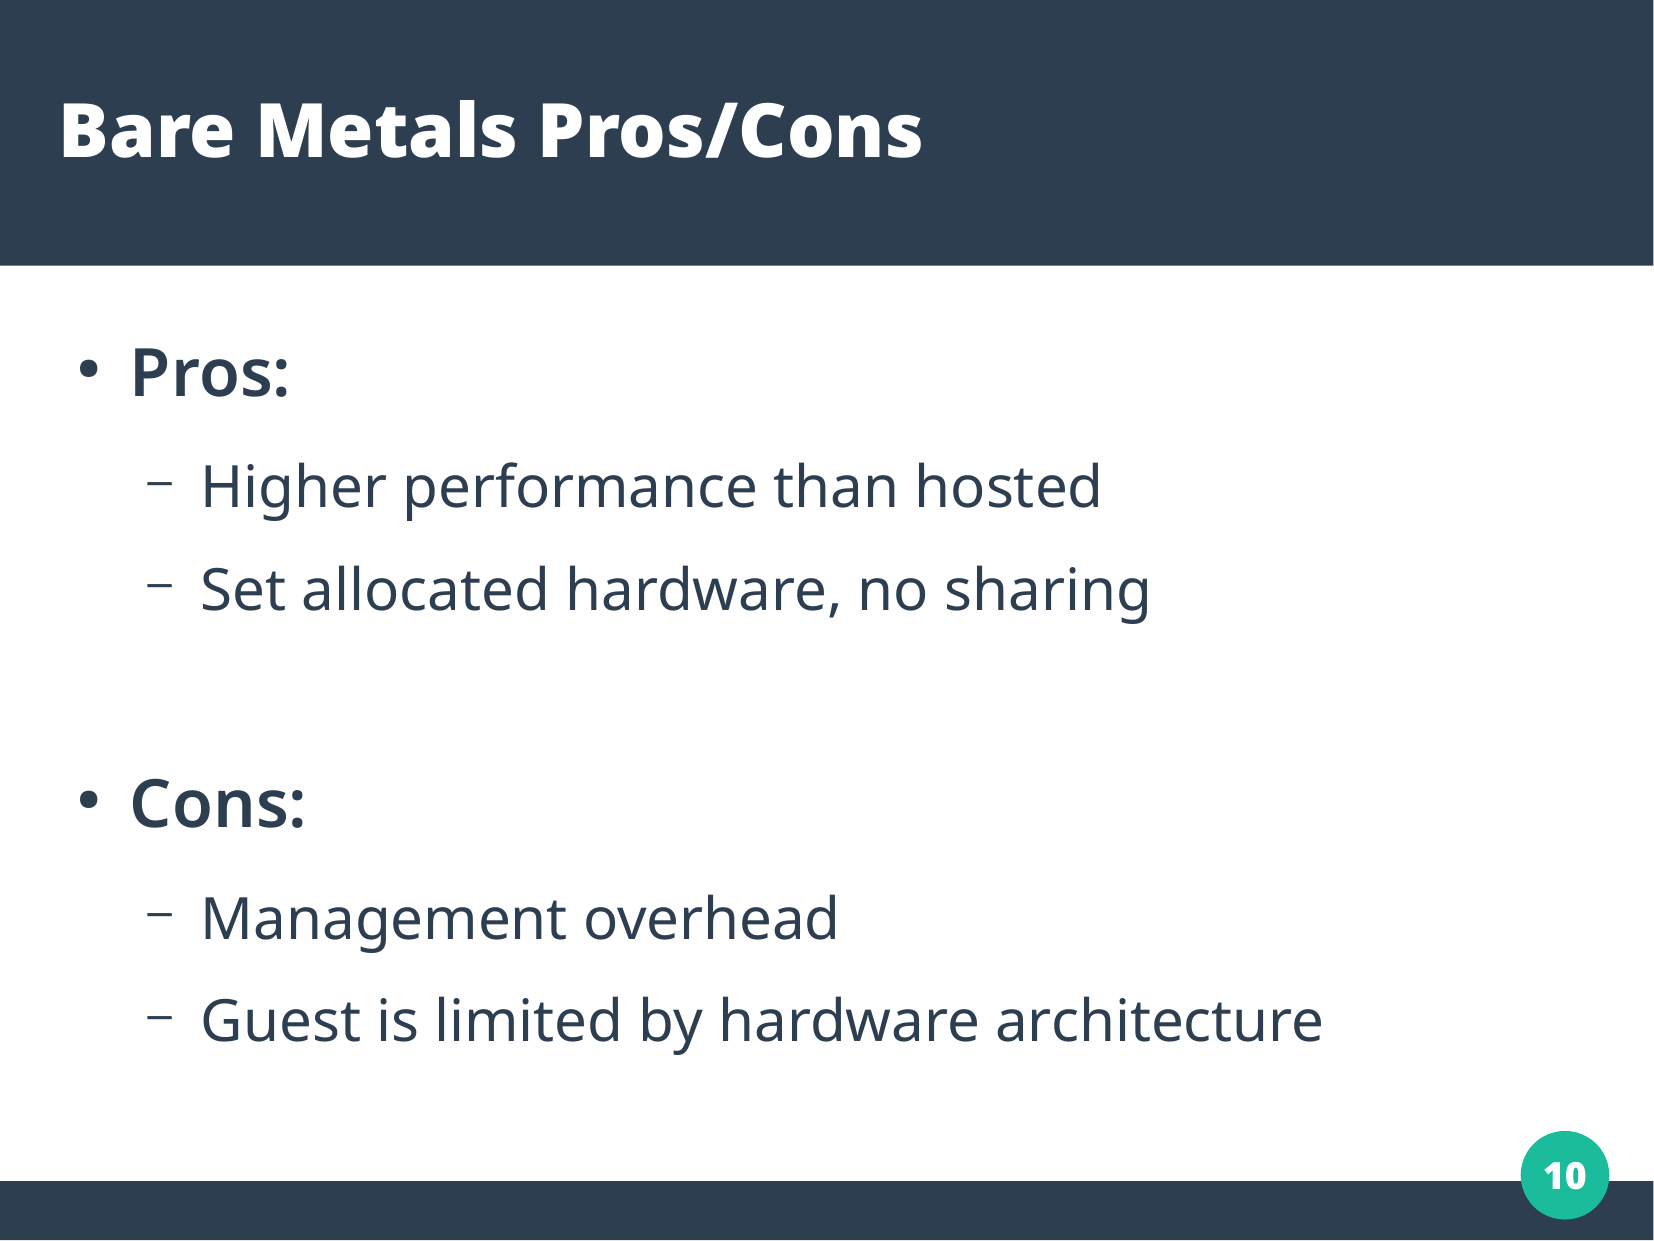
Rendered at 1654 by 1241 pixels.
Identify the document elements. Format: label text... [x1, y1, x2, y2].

list Cons: Management overhead Guest is limited by hardware architecture [59, 756, 1595, 1151]
list Pros: Higher performance than hosted Set allocated hardware, no sharing [59, 324, 1595, 720]
title Bare Metals Pros/Cons [59, 49, 1595, 207]
